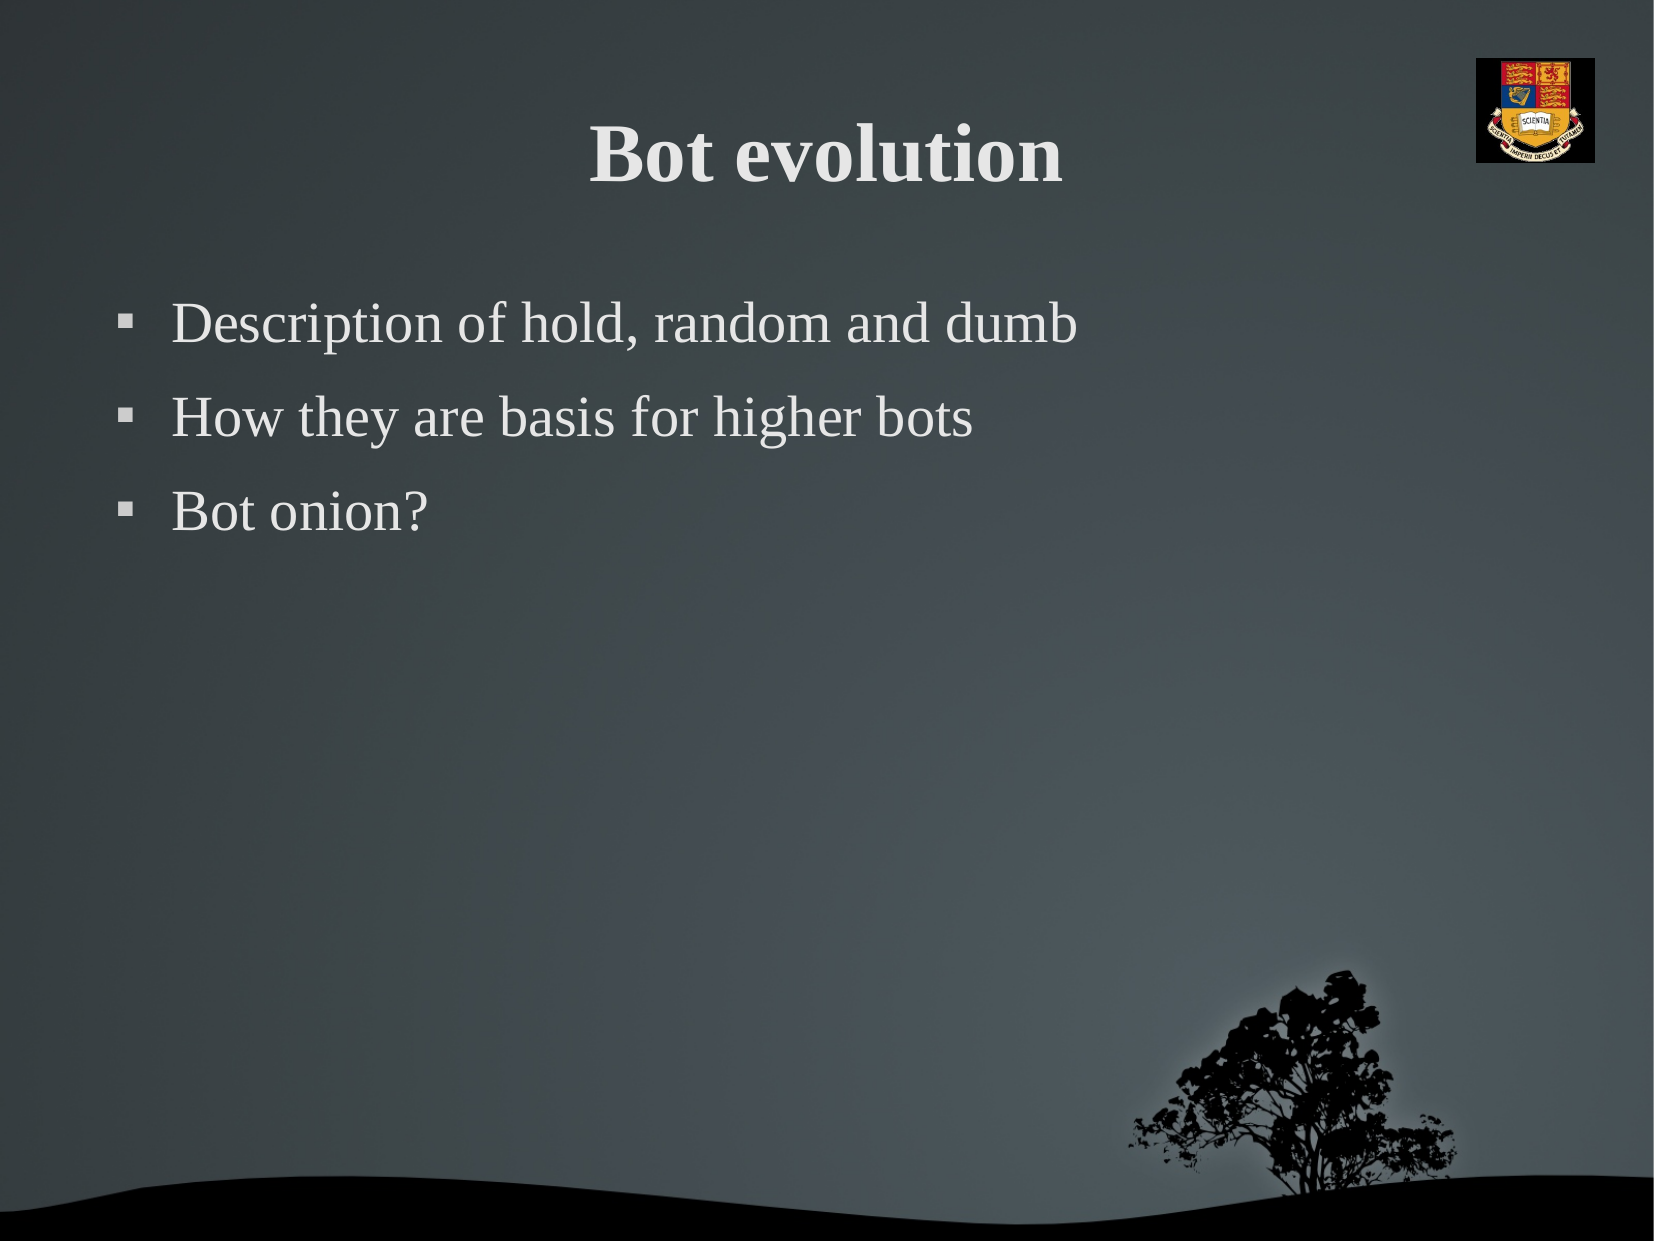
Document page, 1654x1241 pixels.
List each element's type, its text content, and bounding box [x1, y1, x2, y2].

picture [0, 0, 1654, 1241]
title Bot evolution [82, 49, 1571, 257]
list Description of hold, random and dumb How they are basis for higher bots Bot onion? [82, 290, 1571, 1109]
